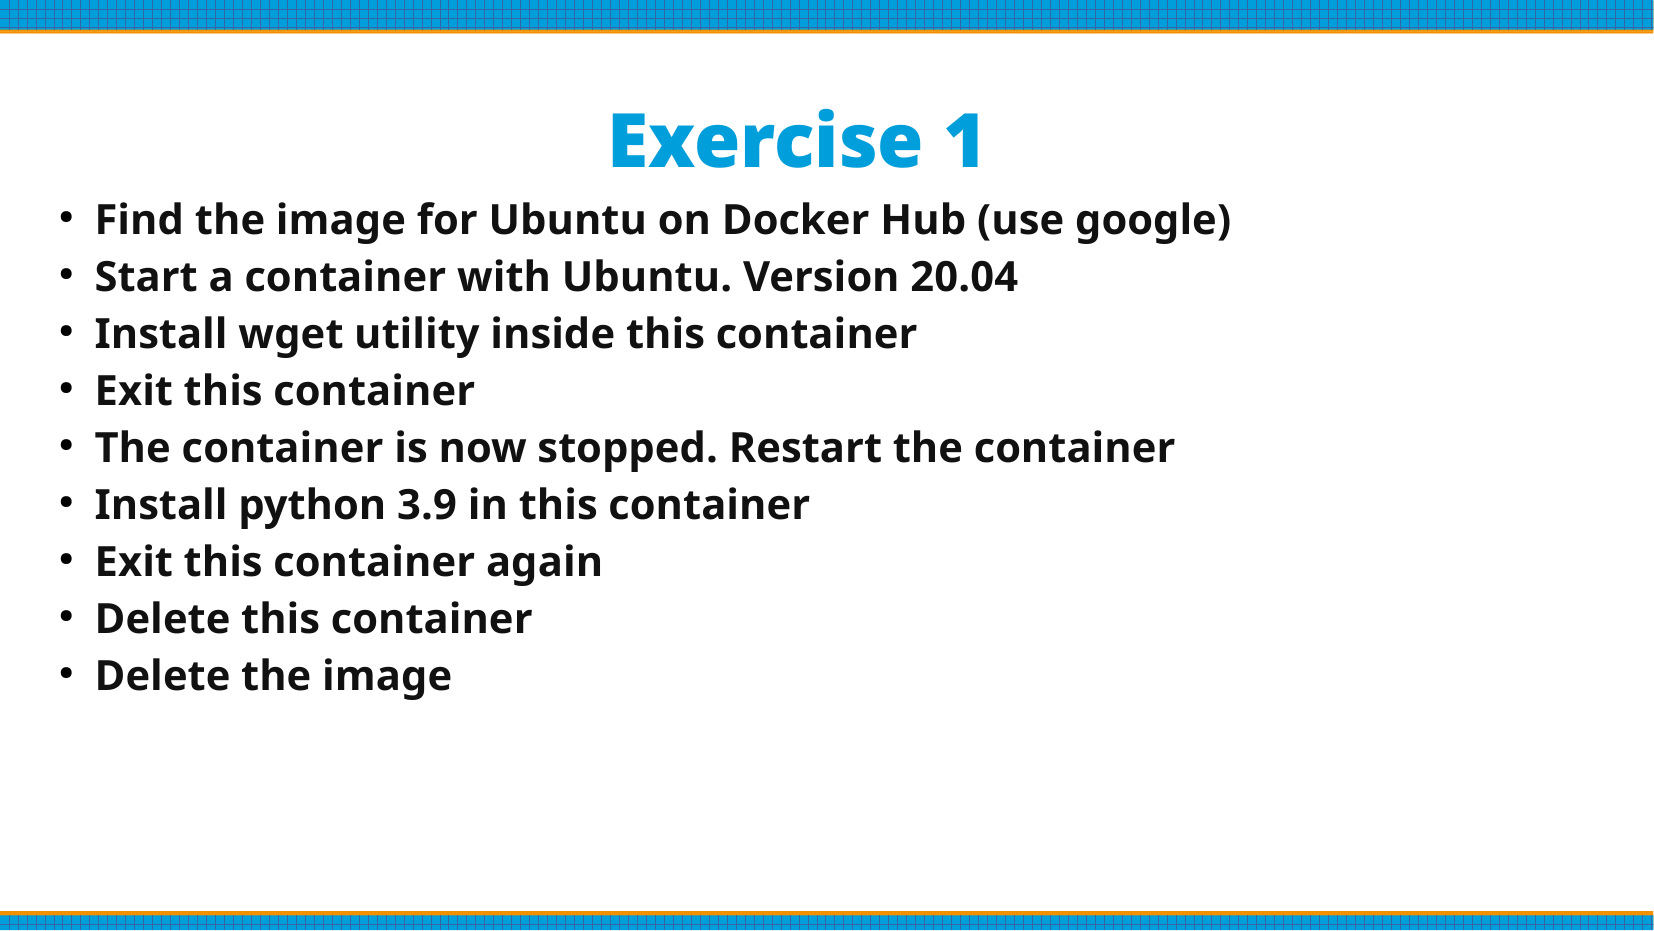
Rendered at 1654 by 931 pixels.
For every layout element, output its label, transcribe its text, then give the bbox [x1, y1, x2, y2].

subtitle Exercise 1 Find the image for Ubuntu on Docker Hub (use google) Start a container with Ubuntu. Version 20.04 Install wget utility inside this container Exit this container The container is now stopped. Restart the container Install python 3.9 in this container Exit this container again Delete this container Delete the image [59, 44, 1536, 798]
